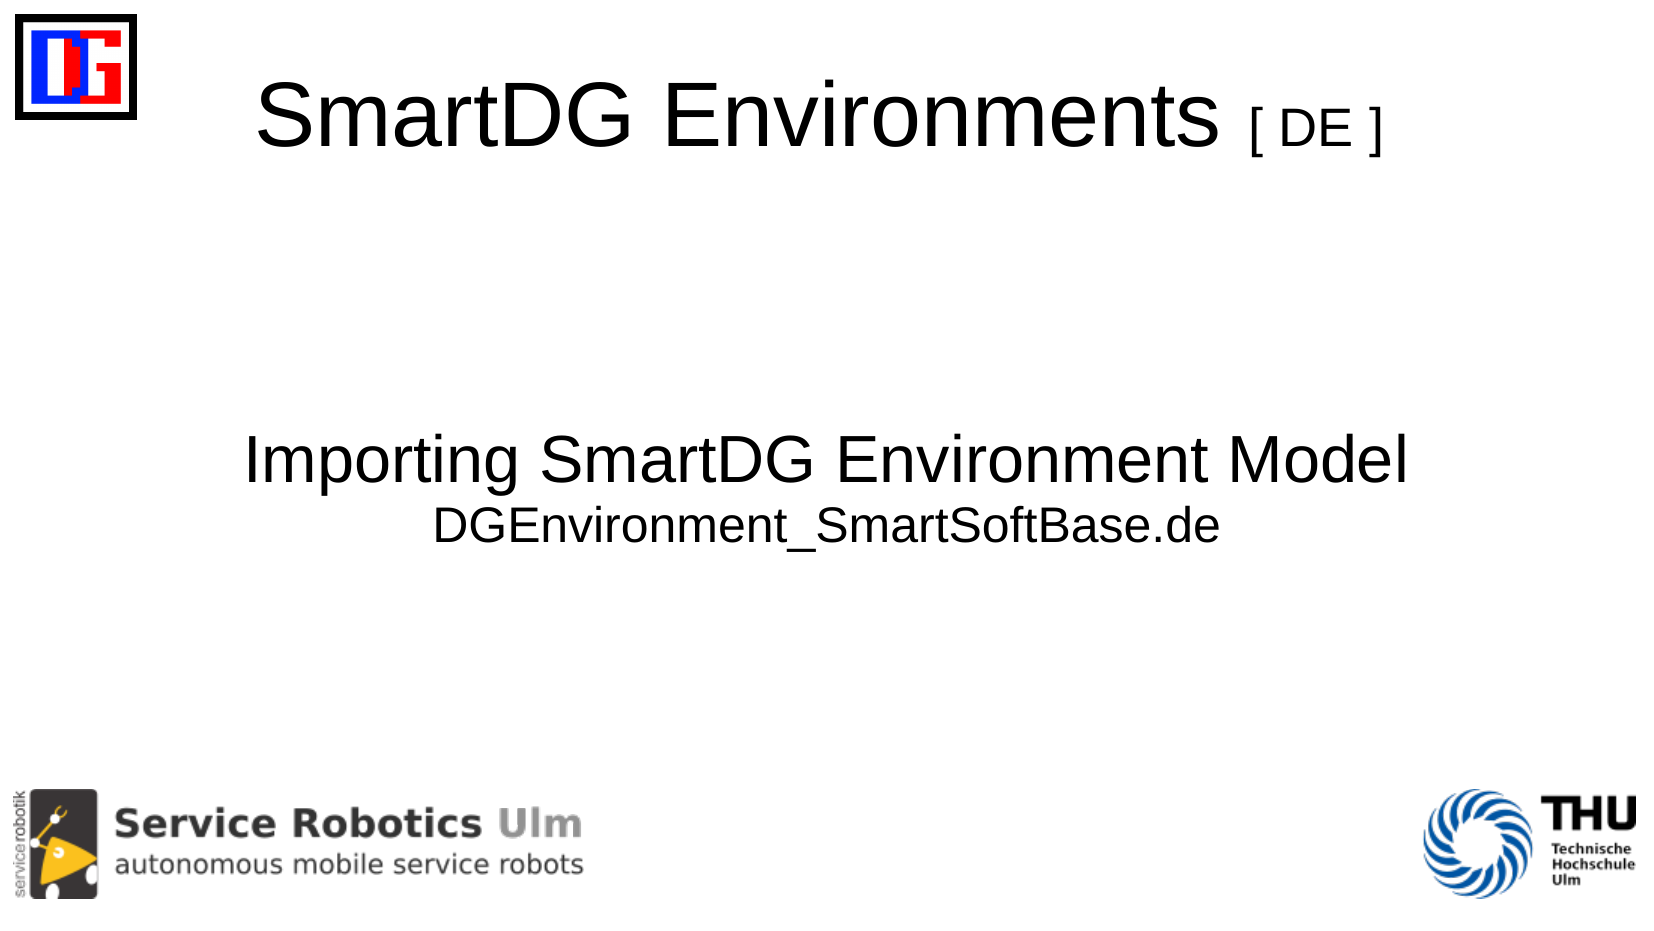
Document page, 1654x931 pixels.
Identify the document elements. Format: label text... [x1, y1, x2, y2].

title SmartDG Environments [ DE ] [82, 37, 1571, 193]
picture [13, 789, 1636, 899]
subtitle Importing SmartDG Environment Model DGEnvironment_SmartSoftBase.de [82, 217, 1571, 758]
picture [15, 14, 137, 121]
